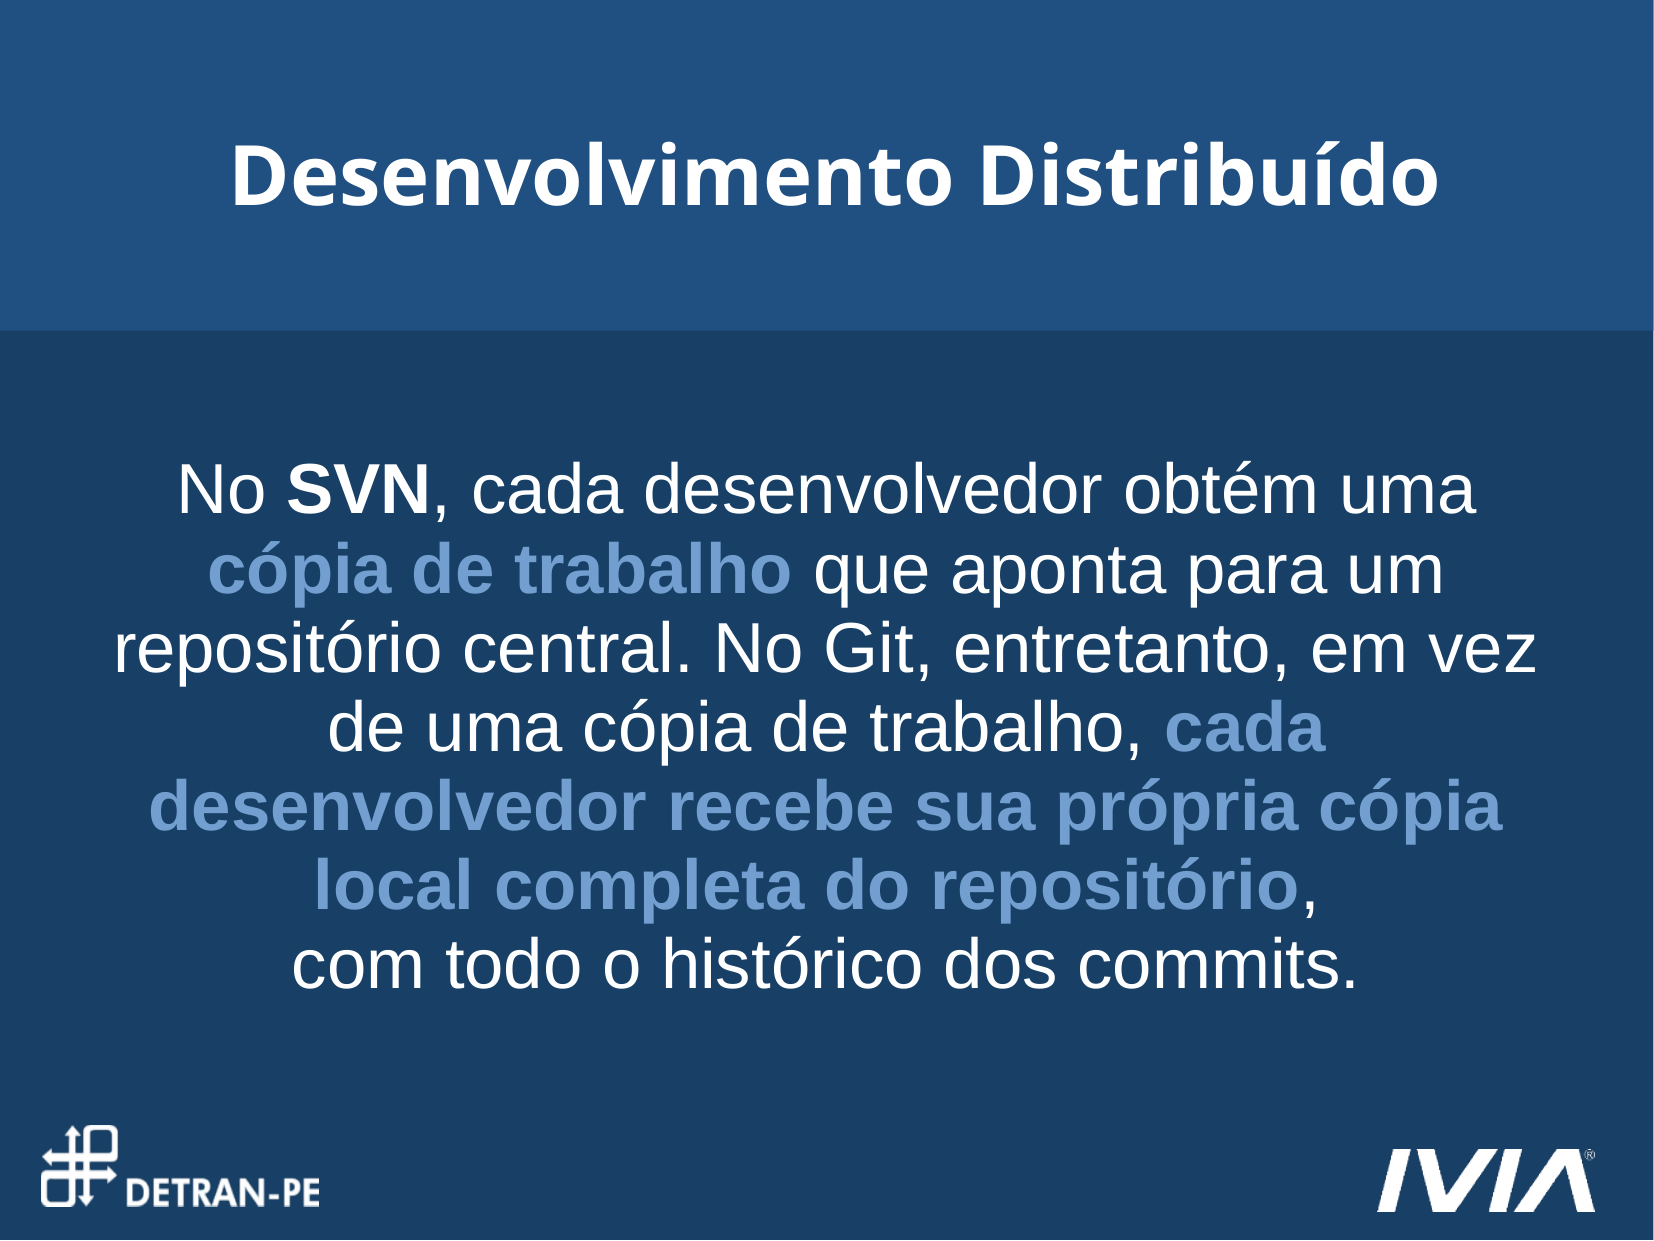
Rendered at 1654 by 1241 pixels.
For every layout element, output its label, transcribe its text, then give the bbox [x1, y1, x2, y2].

picture [1377, 1149, 1595, 1212]
text_box No SVN, cada desenvolvedor obtém uma cópia de trabalho que aponta para um repositório central. No Git, entretanto, em vez de uma cópia de trabalho, cada desenvolvedor recebe sua própria cópia local completa do repositório, com todo o histórico dos commits. [106, 406, 1548, 1047]
picture [41, 1125, 319, 1207]
title Desenvolvimento Distribuído [70, 35, 1601, 312]
text_box [0, 0, 1654, 331]
